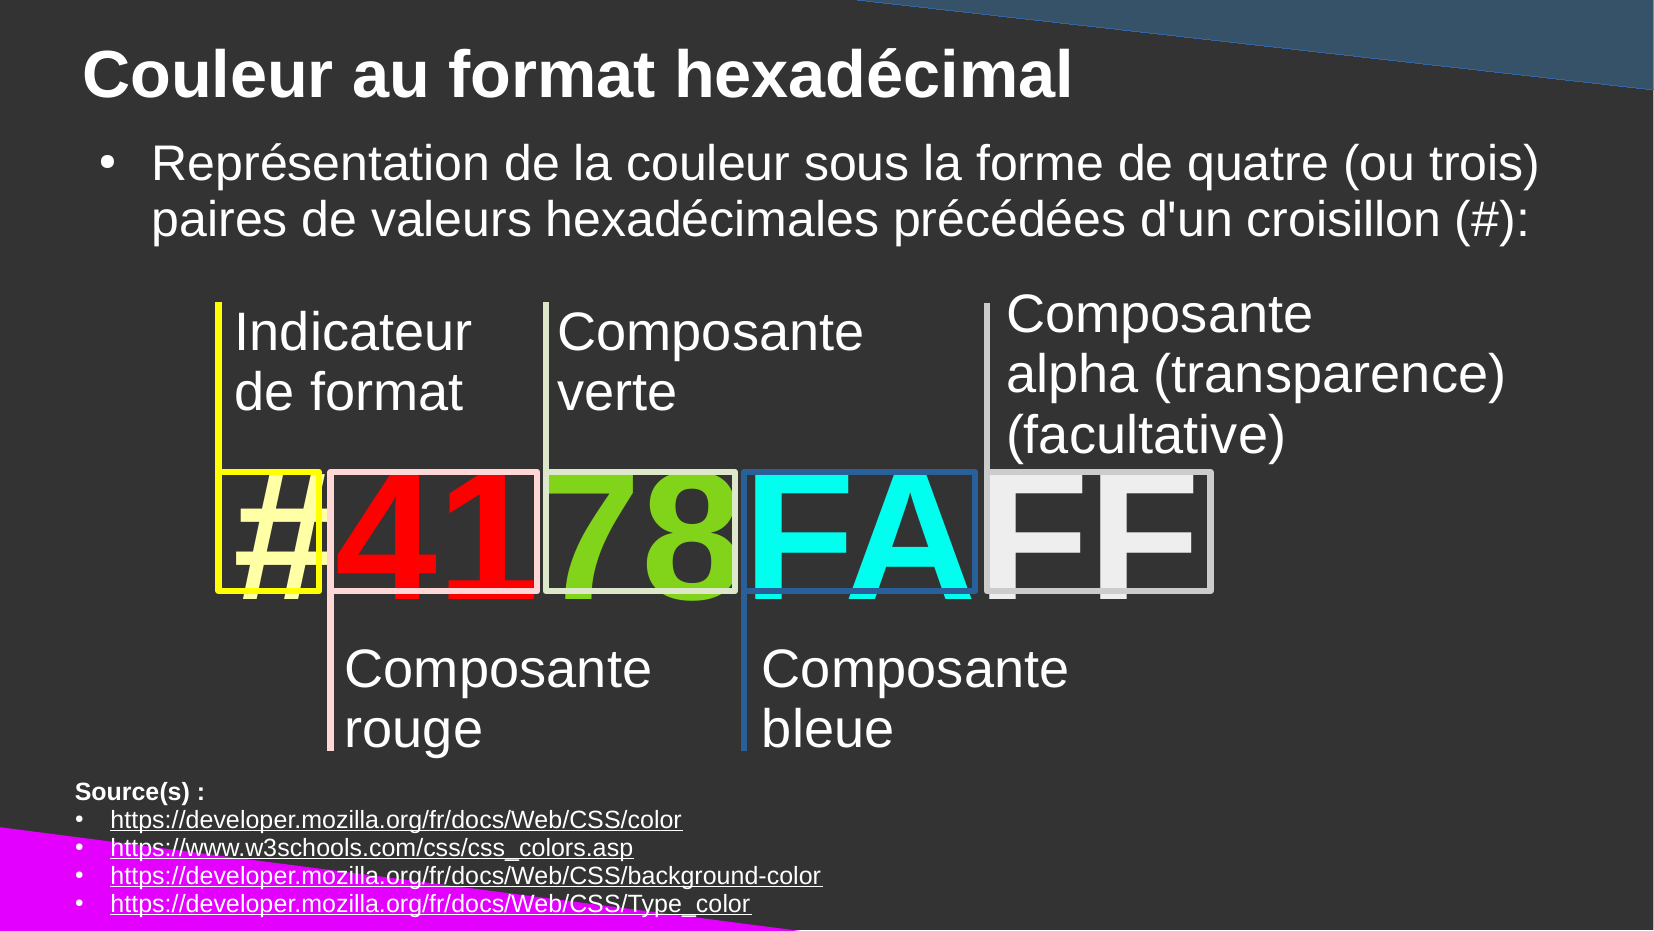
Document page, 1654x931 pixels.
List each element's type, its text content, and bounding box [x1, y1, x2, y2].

text_box #4178FAFF [222, 475, 316, 588]
title Composante verte [557, 301, 869, 423]
title Indicateur de format [234, 301, 546, 423]
text_box [0, 827, 801, 931]
title Composante rouge [344, 638, 656, 760]
text_box #4178FAFF [747, 475, 972, 588]
text_box #4178FAFF [990, 475, 1207, 588]
title Couleur au format hexadécimal [82, 37, 1571, 122]
text_box #4178FAFF [549, 475, 732, 588]
list Représentation de la couleur sous la forme de quatre (ou trois) paires de valeurs hexadécimales précédées d'un croisillon (#): [80, 135, 1605, 260]
text_box Source(s) : https://developer.mozilla.org/fr/docs/Web/CSS/color https://www.w3schools.com/css/css_colors.asp https://developer.mozilla.org/fr/docs/Web/CSS/background-color https://developer.mozilla.org/fr/docs/Web/CSS/Type_color [60, 770, 1546, 926]
title Composante bleue [761, 638, 1073, 760]
text_box #4178FAFF [334, 475, 534, 588]
text_box #4178FAFF [218, 426, 1235, 647]
title Composante alpha (transparence) (facultative) [1006, 283, 1607, 466]
text_box [857, 0, 1654, 90]
